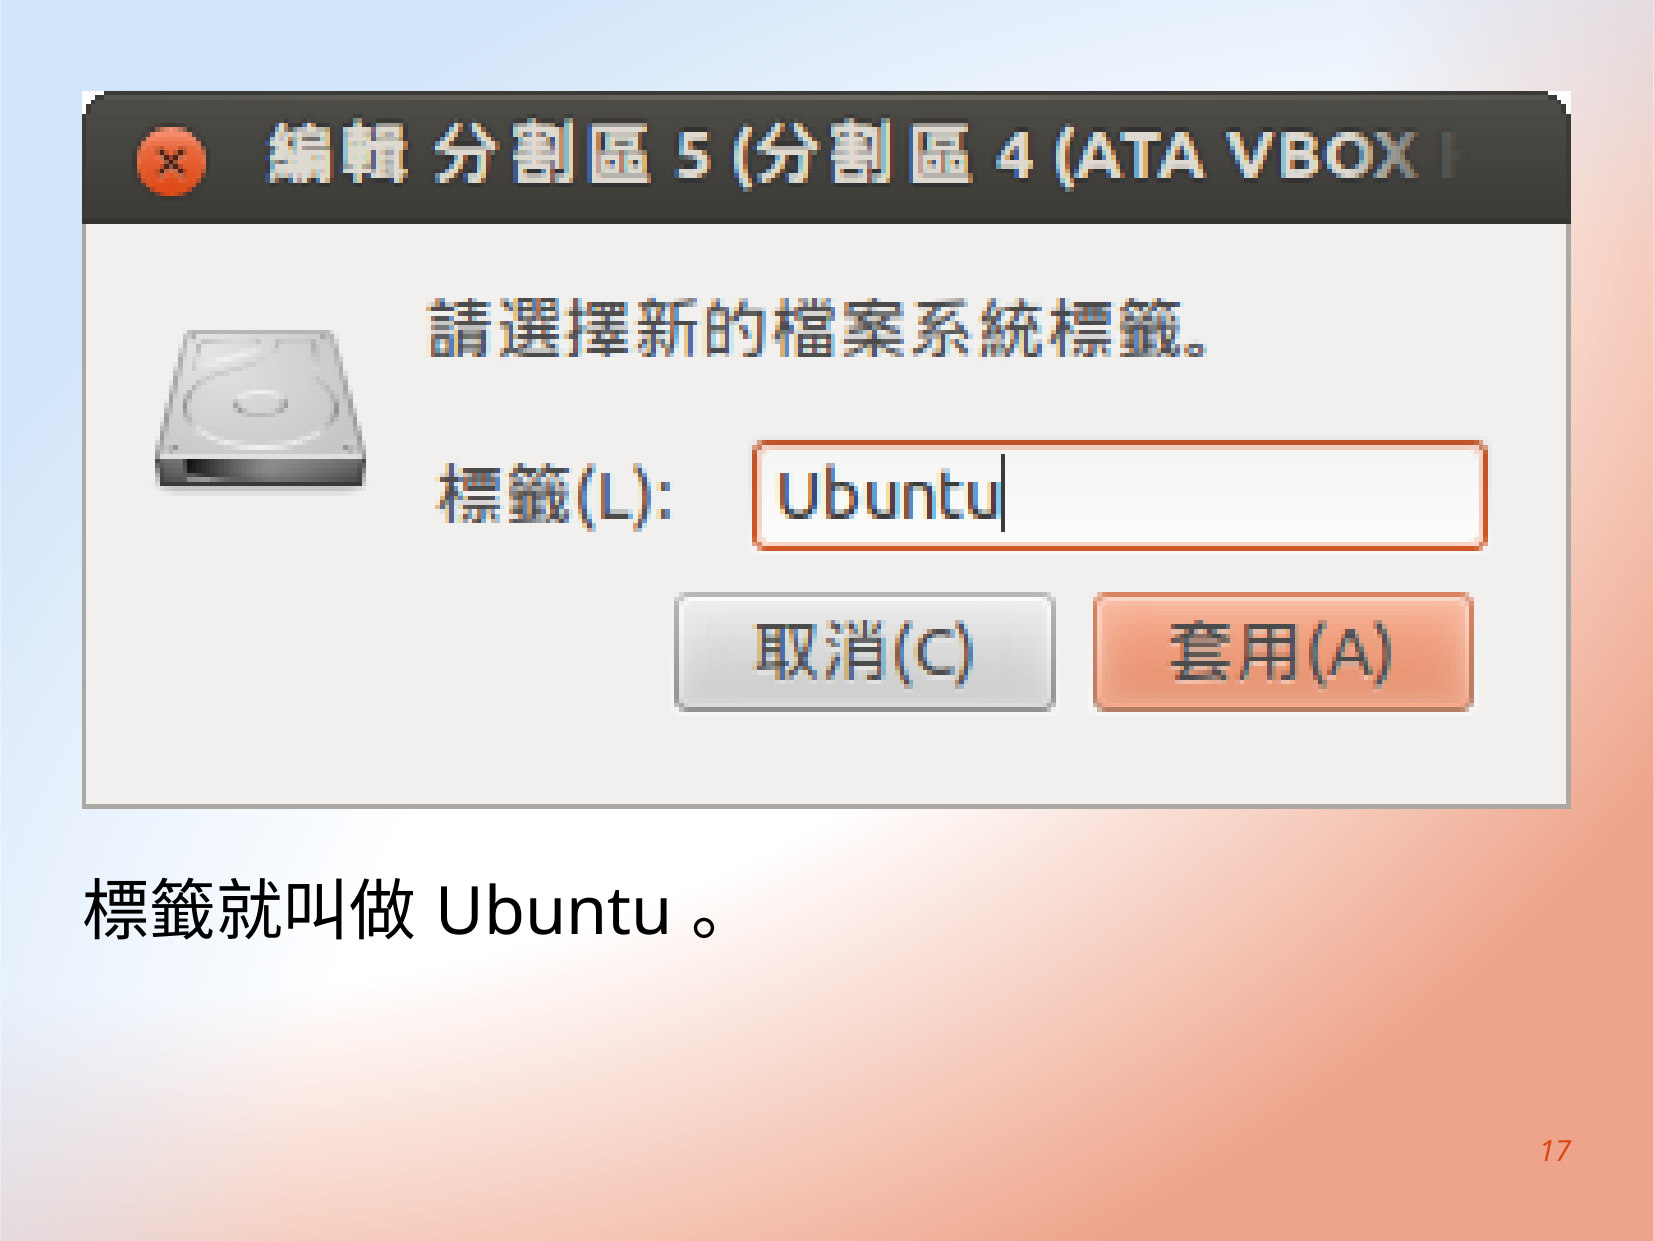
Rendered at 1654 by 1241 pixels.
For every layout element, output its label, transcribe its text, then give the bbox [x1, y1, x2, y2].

picture [0, 0, 1654, 1241]
list 標籤就叫做Ubuntu。 [82, 857, 1571, 1201]
